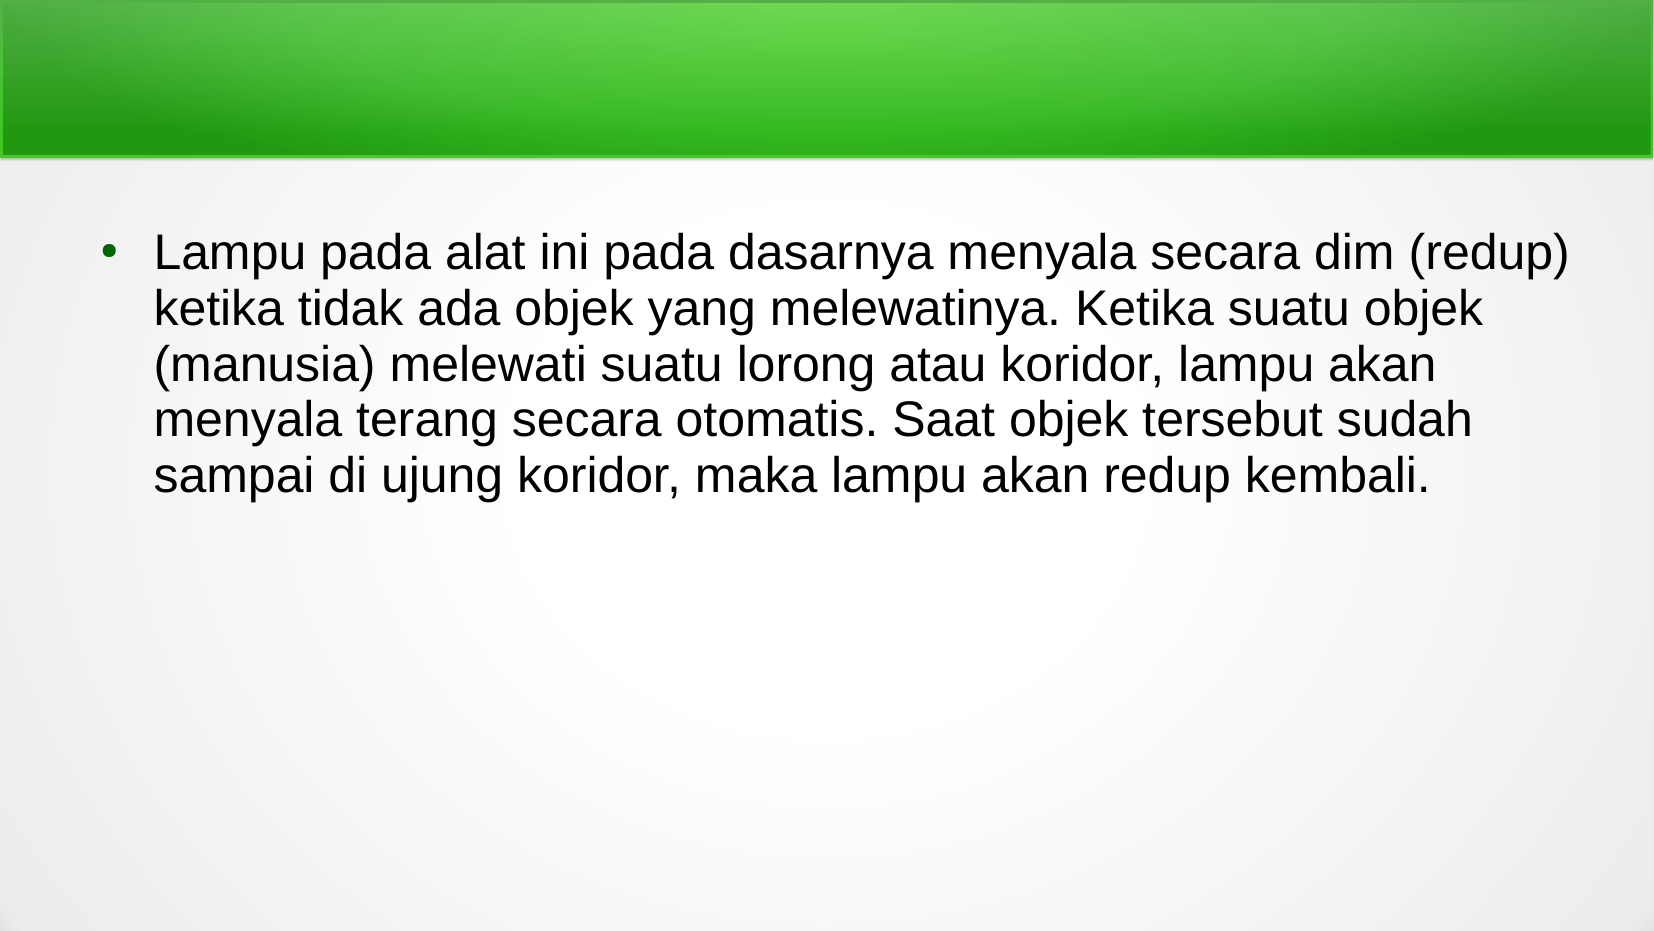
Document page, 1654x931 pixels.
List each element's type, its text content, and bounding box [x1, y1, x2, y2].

list Lampu pada alat ini pada dasarnya menyala secara dim (redup) ketika tidak ada objek yang melewatinya. Ketika suatu objek (manusia) melewati suatu lorong atau koridor, lampu akan menyala terang secara otomatis. Saat objek tersebut sudah sampai di ujung koridor, maka lampu akan redup kembali. [82, 224, 1571, 764]
